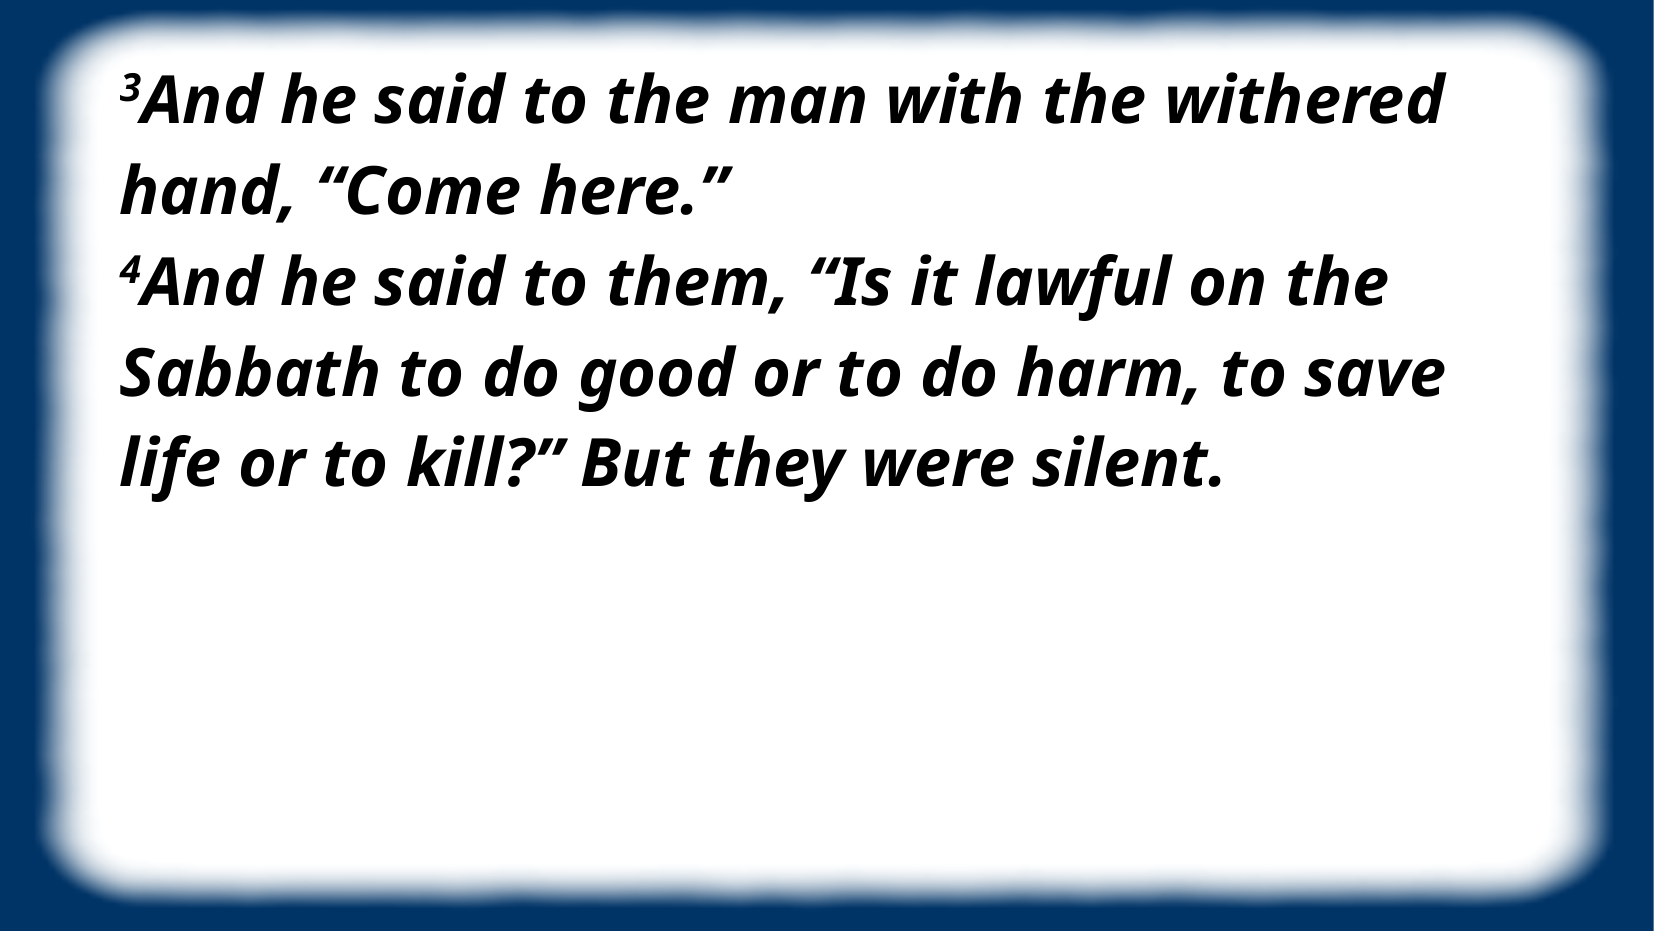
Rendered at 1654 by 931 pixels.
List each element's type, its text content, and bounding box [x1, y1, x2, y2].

text_box 3And he said to the man with the withered hand, “Come here.” 4And he said to them, “Is it lawful on the Sabbath to do good or to do harm, to save life or to kill?” But they were silent. [105, 45, 1546, 504]
picture [0, 0, 1654, 931]
